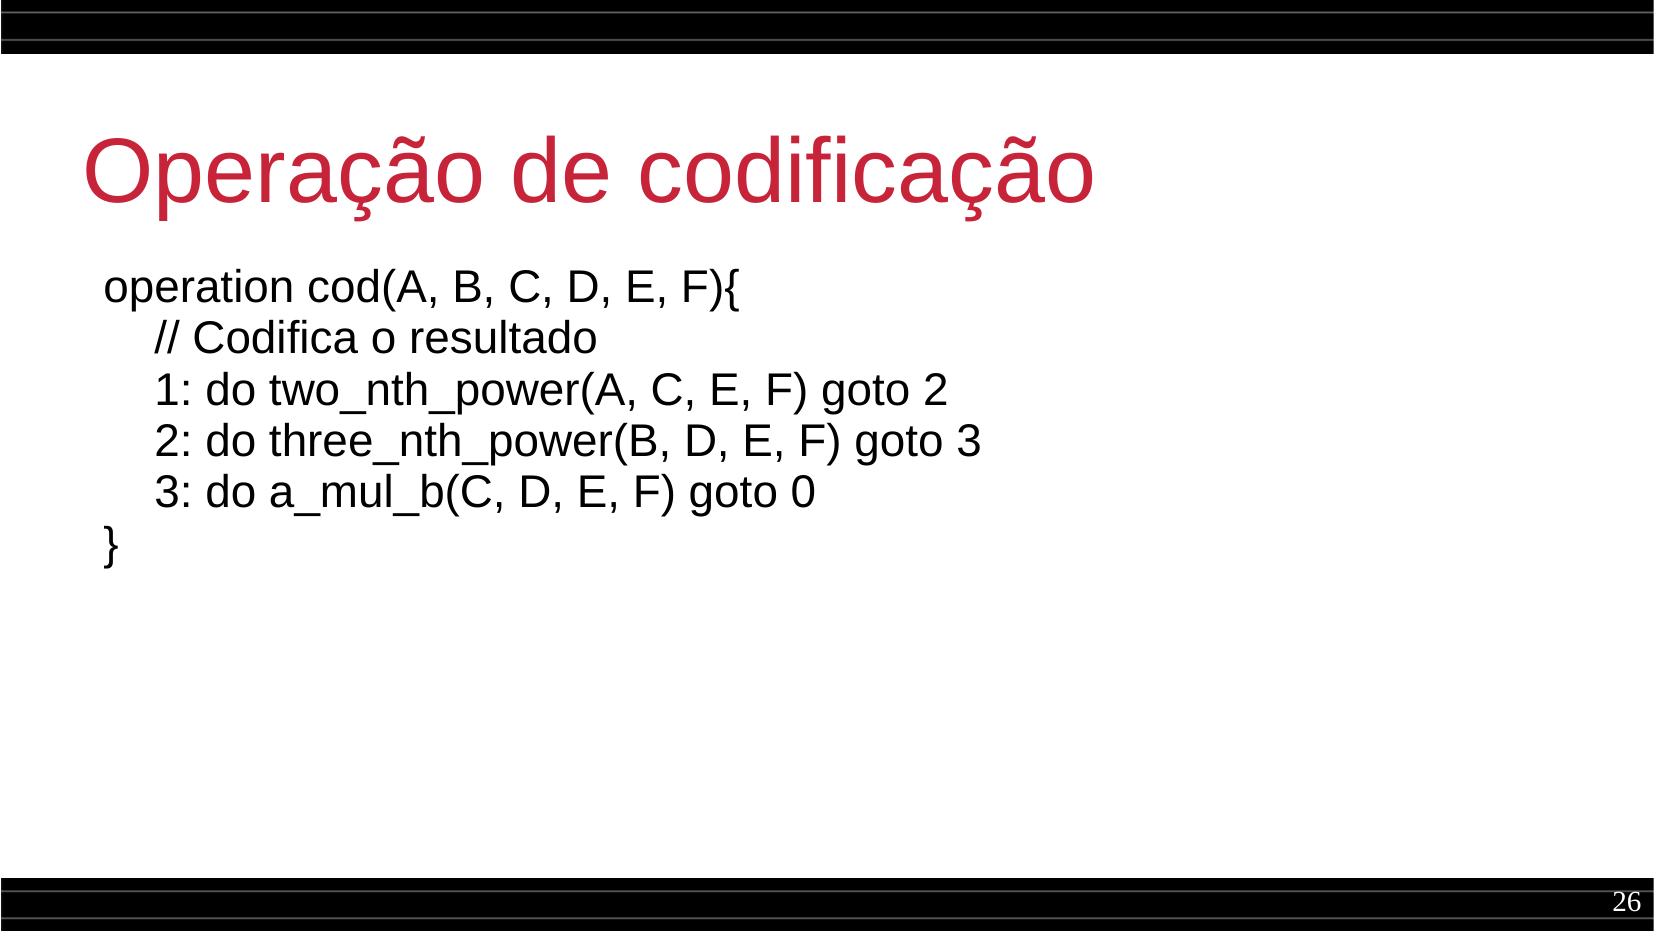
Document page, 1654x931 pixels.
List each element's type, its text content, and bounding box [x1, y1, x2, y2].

text_box operation cod(A, B, C, D, E, F){ // Codifica o resultado 1: do two_nth_power(A, C, E, F) goto 2 2: do three_nth_power(B, D, E, F) goto 3 3: do a_mul_b(C, D, E, F) goto 0 } [88, 253, 1235, 641]
title Operação de codificação [82, 92, 1571, 248]
picture [1, 0, 1654, 54]
picture [1, 878, 1654, 931]
